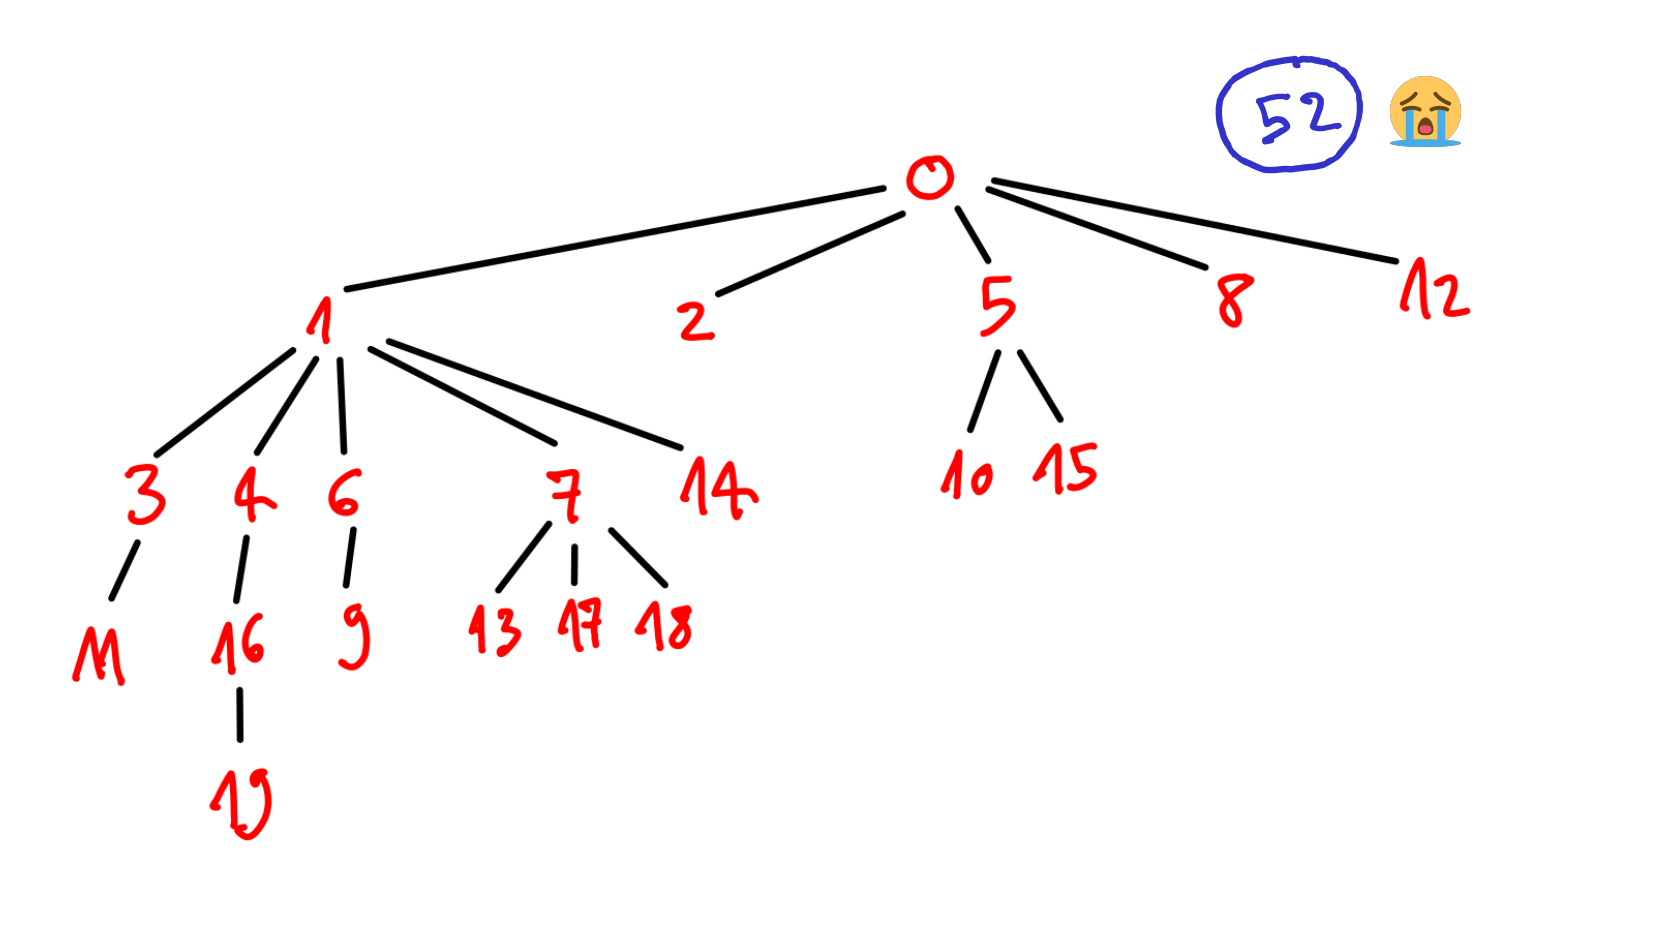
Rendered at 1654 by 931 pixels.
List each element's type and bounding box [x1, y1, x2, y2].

picture [48, 37, 1501, 863]
